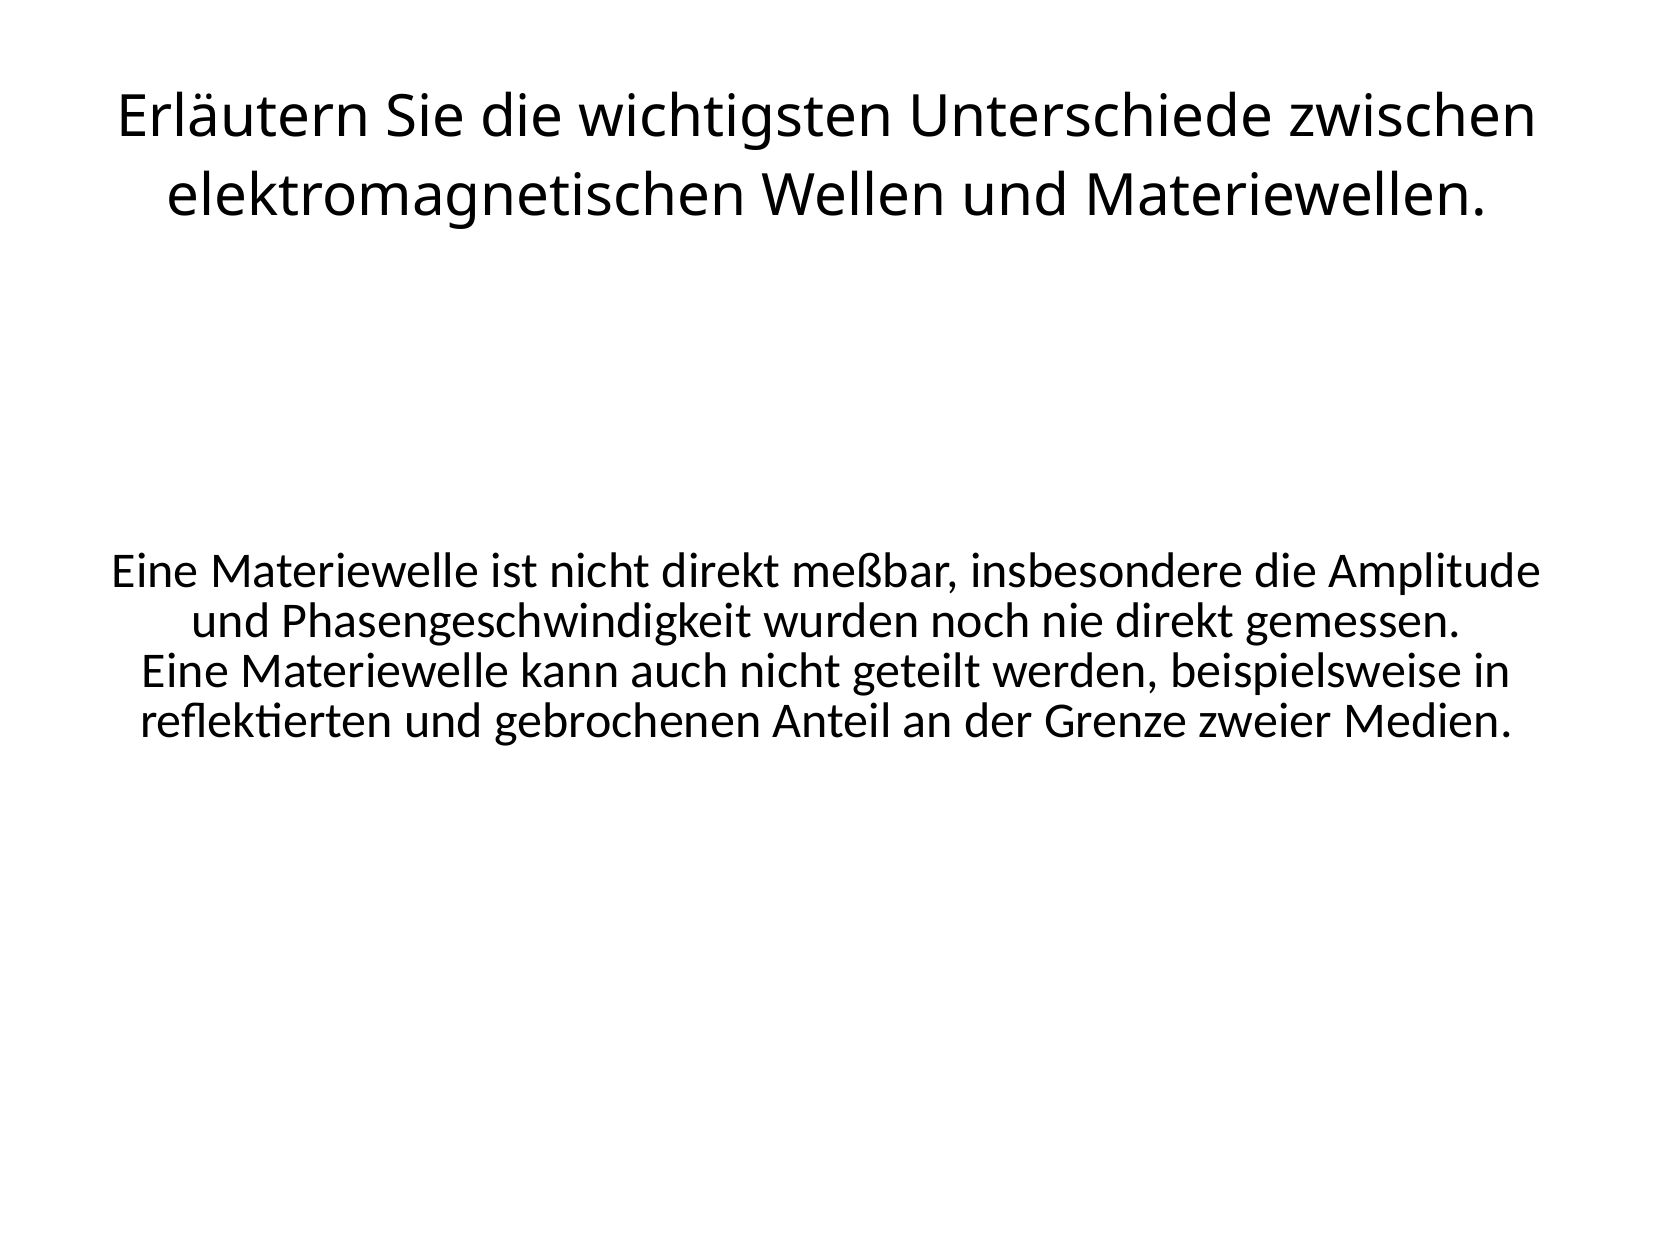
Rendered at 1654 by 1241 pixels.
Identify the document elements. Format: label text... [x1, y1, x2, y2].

subtitle Eine Materiewelle ist nicht direkt meßbar, insbesondere die Amplitude und Phasengeschwindigkeit wurden noch nie direkt gemessen. Eine Materiewelle kann auch nicht geteilt werden, beispielsweise in reflektierten und gebrochenen Anteil an der Grenze zweier Medien. [82, 290, 1571, 1010]
title Erläutern Sie die wichtigsten Unterschiede zwischen elektromagnetischen Wellen und Materiewellen. [82, 49, 1571, 257]
